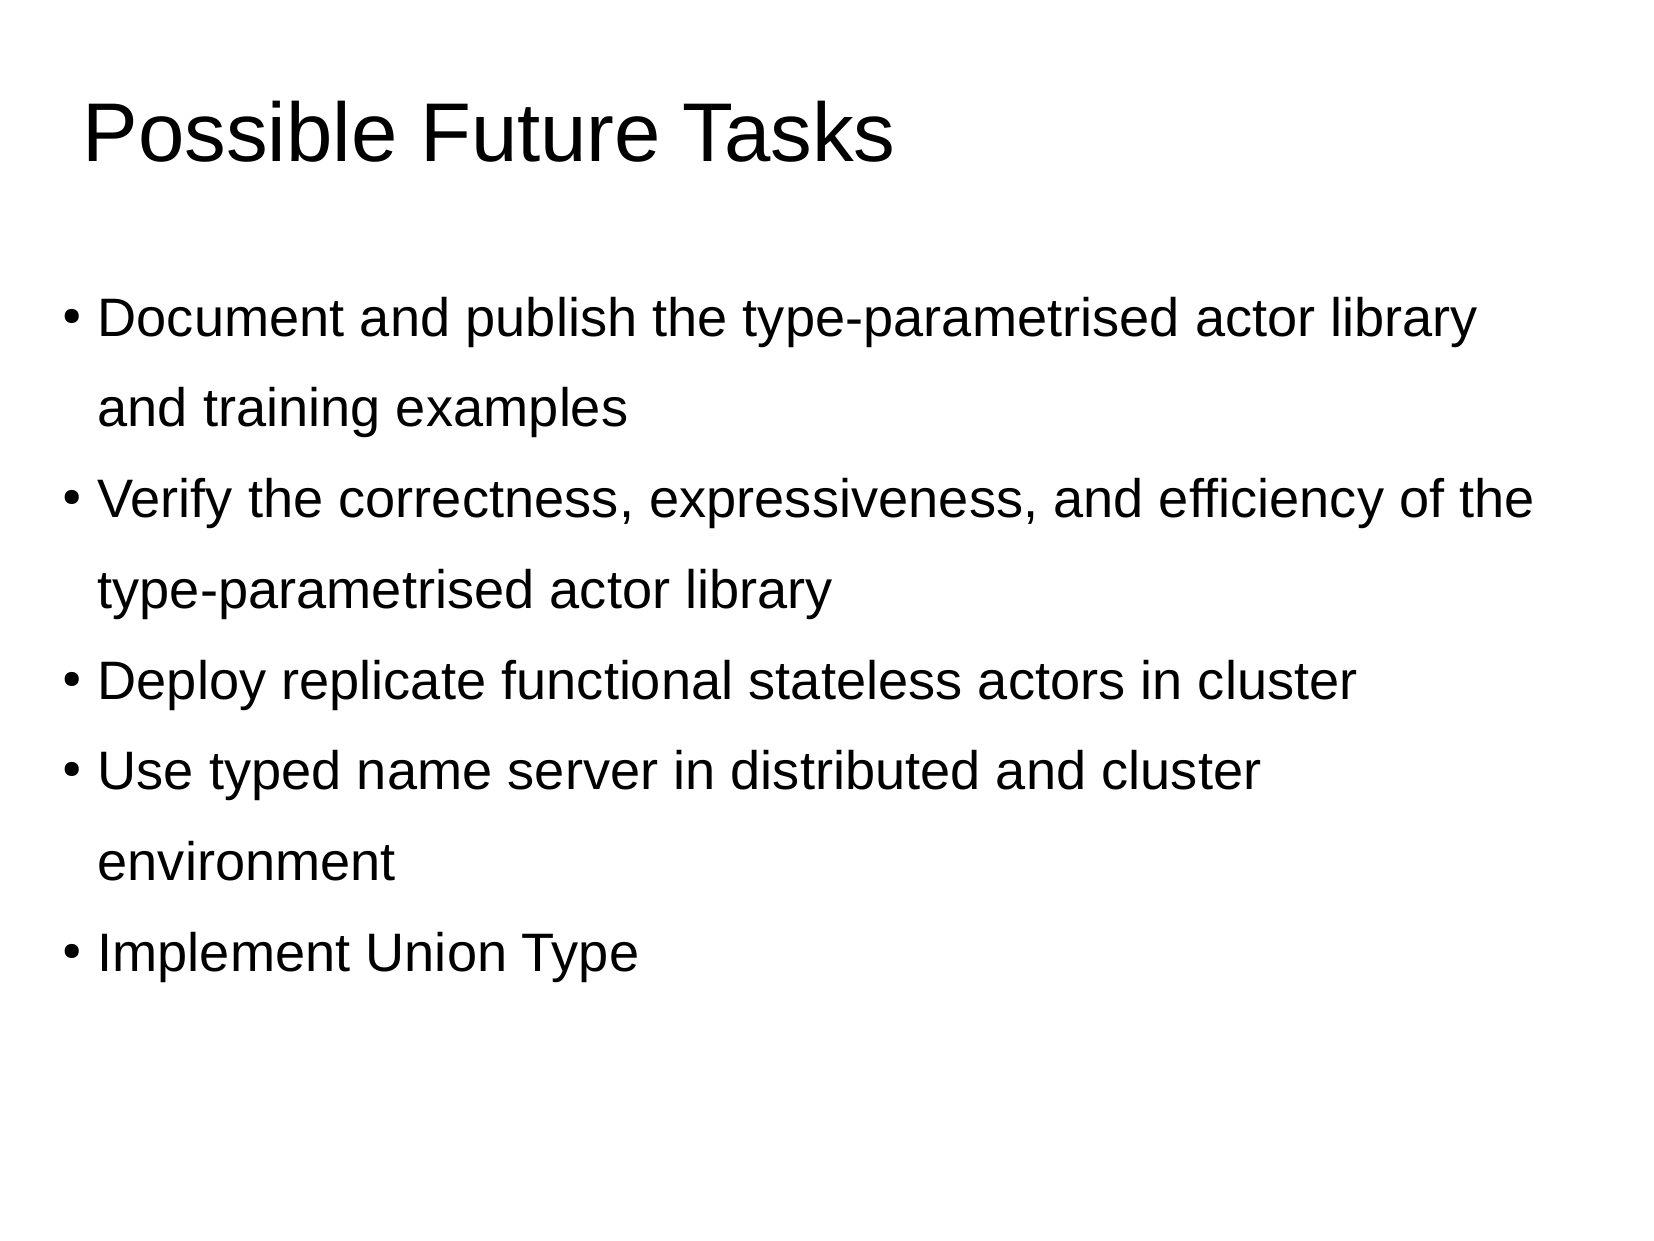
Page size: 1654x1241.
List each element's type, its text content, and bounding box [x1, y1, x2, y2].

text_box Document and publish the type-parametrised actor library and training examples Verify the correctness, expressiveness, and efficiency of the type-parametrised actor library Deploy replicate functional stateless actors in cluster Use typed name server in distributed and cluster environment Implement Union Type [47, 188, 1571, 1170]
title Possible Future Tasks [82, 29, 1571, 188]
